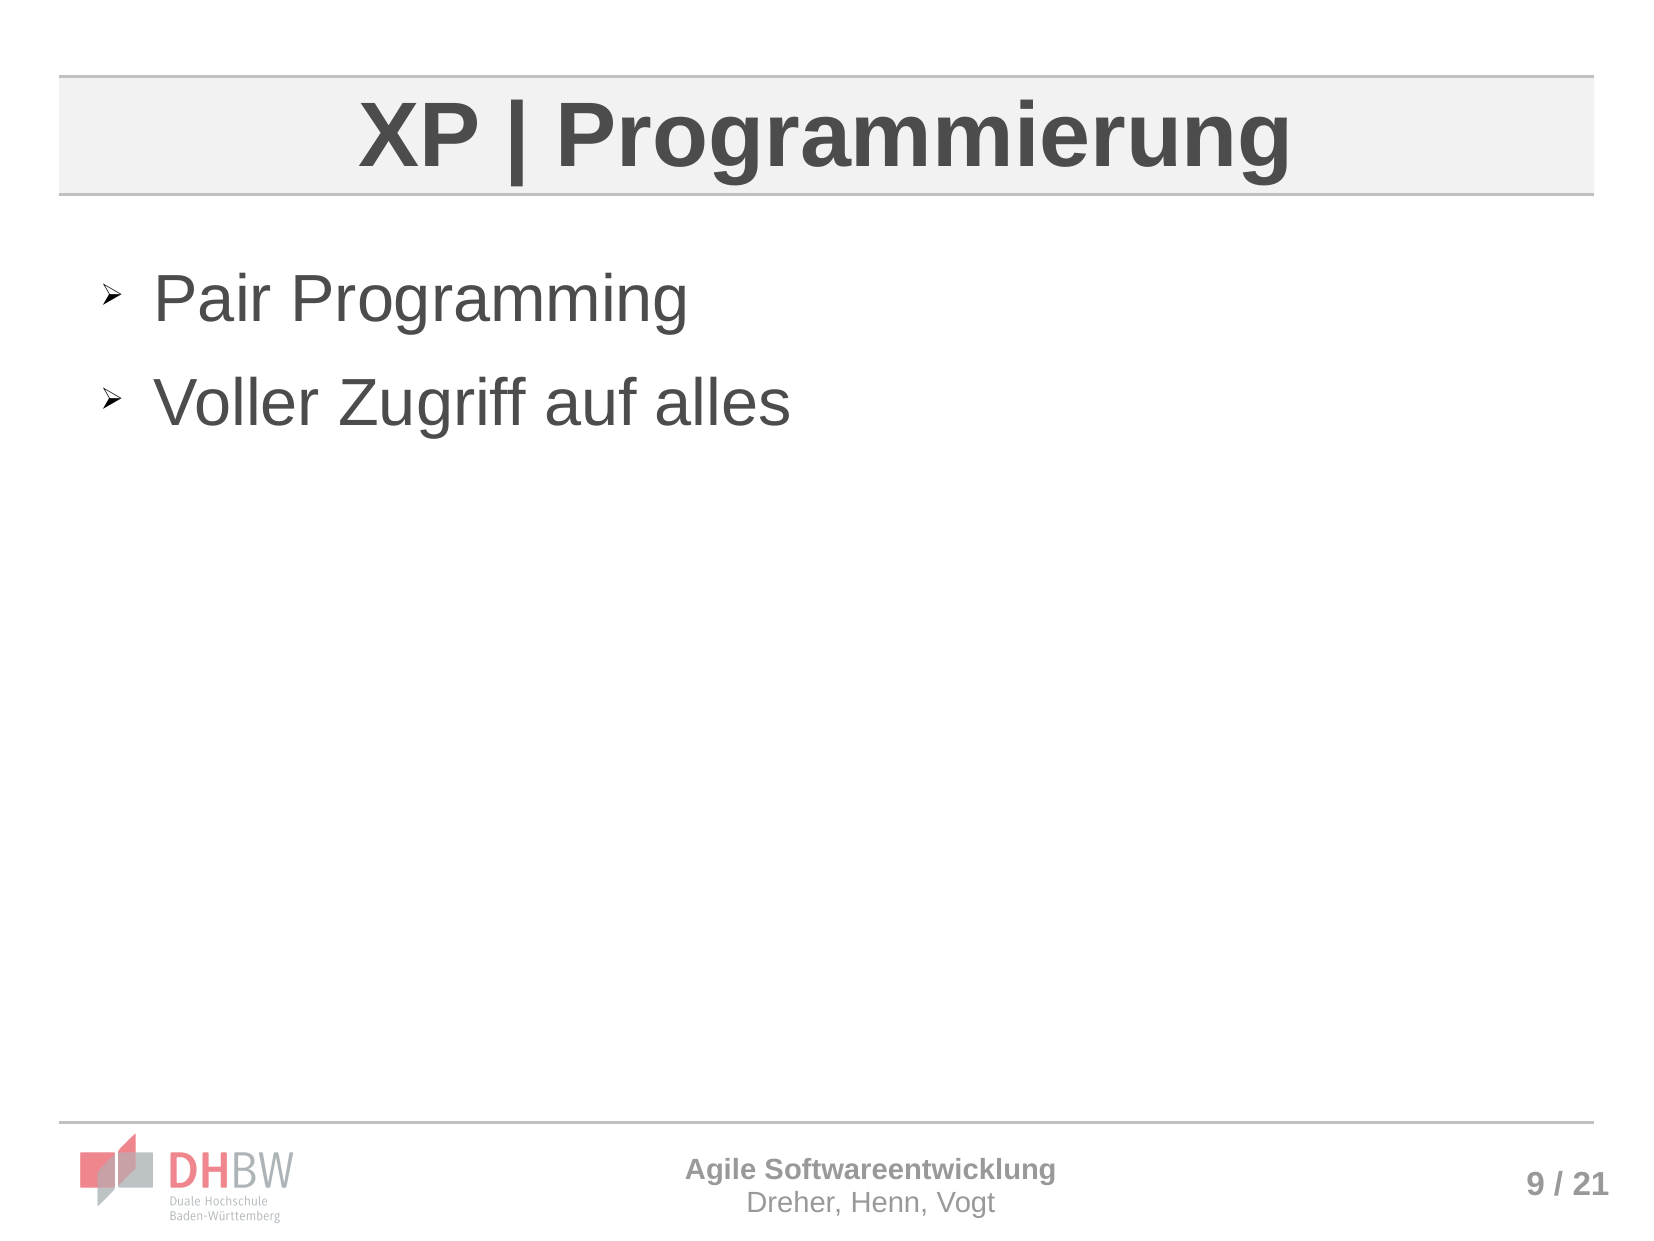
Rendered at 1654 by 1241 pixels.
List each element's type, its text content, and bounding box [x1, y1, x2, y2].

list Pair Programming Voller Zugriff auf alles [82, 260, 1571, 1080]
picture [78, 1133, 296, 1225]
title XP | Programmierung [82, 31, 1571, 239]
